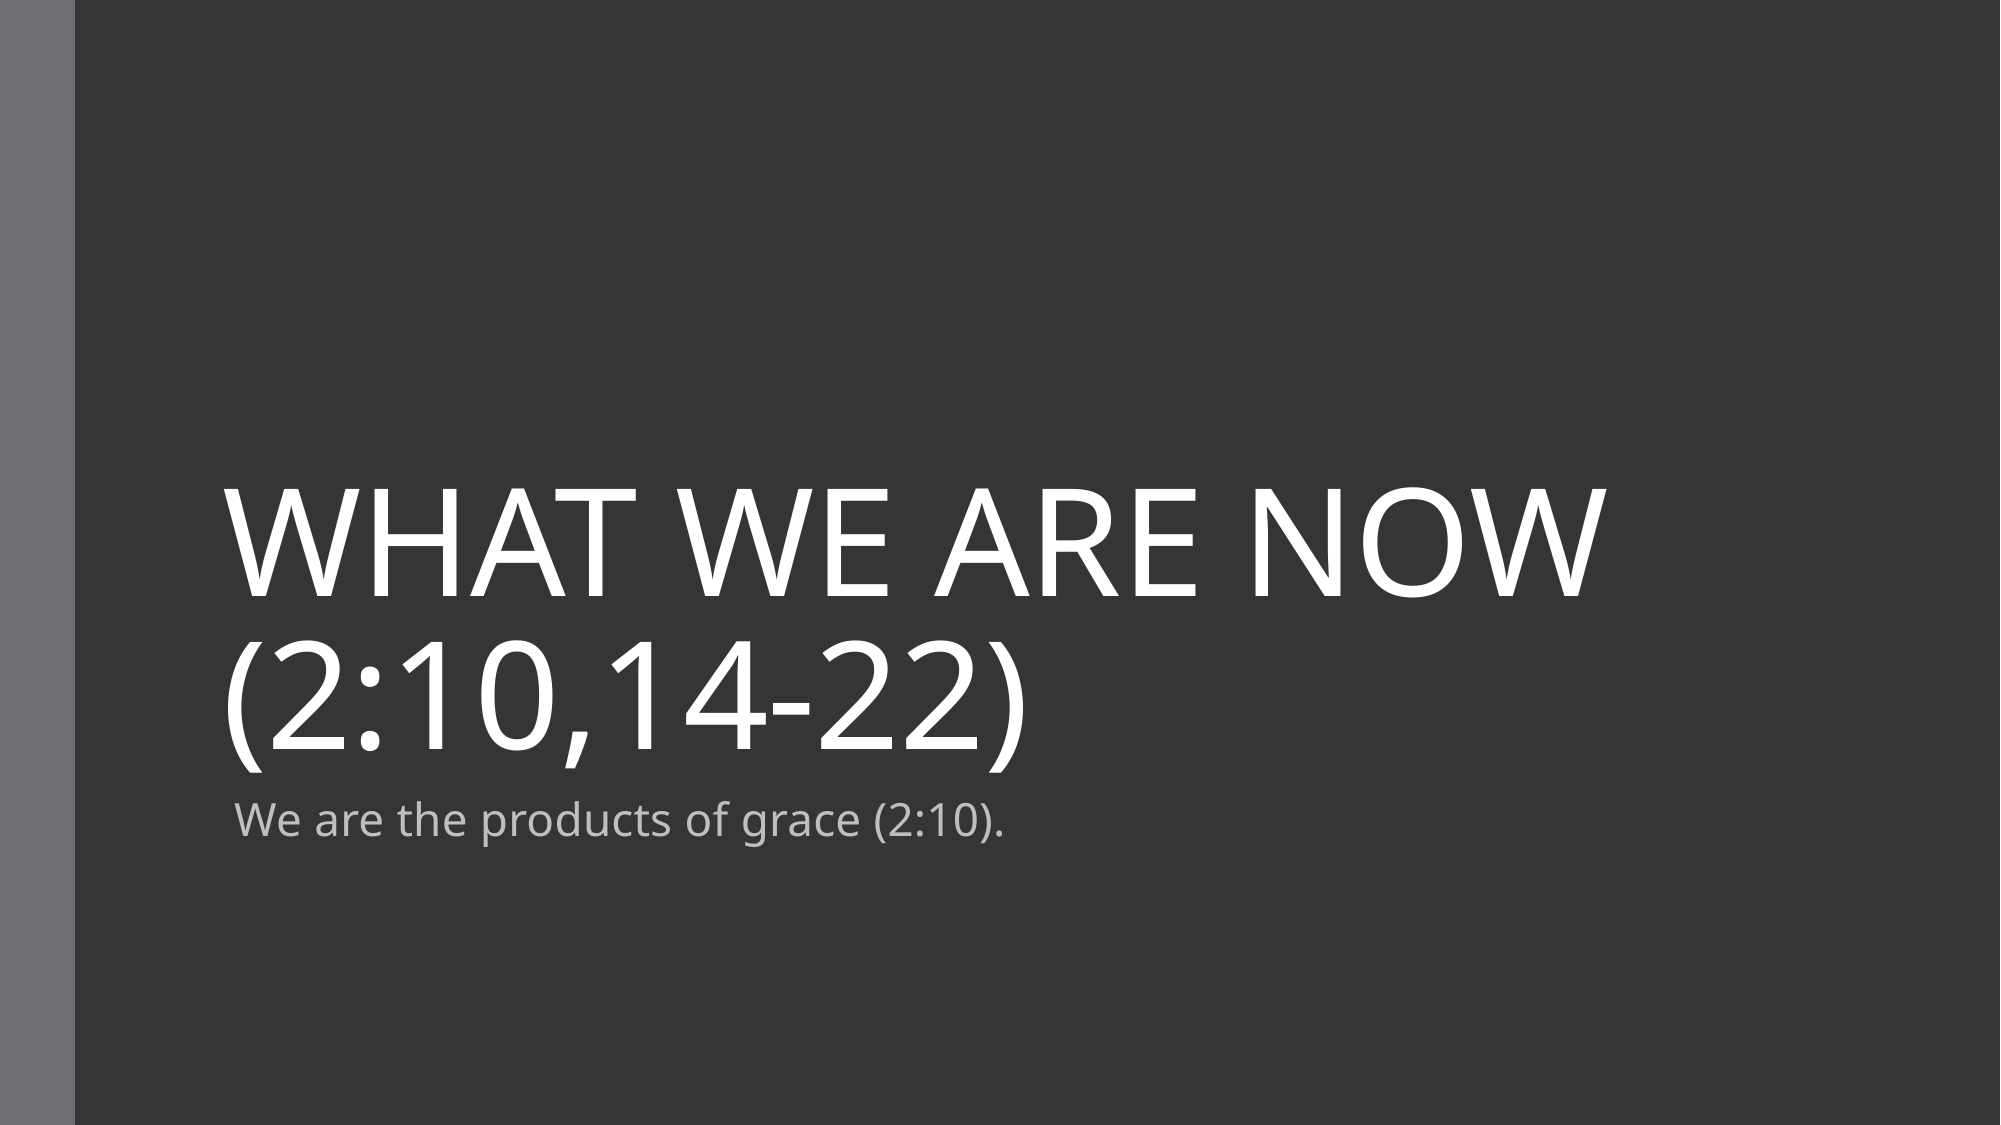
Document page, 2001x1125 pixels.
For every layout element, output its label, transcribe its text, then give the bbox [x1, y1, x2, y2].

title WHAT WE ARE NOW (2:10,14-22) [206, 124, 1752, 787]
subtitle We are the products of grace (2:10). [206, 787, 1752, 1066]
